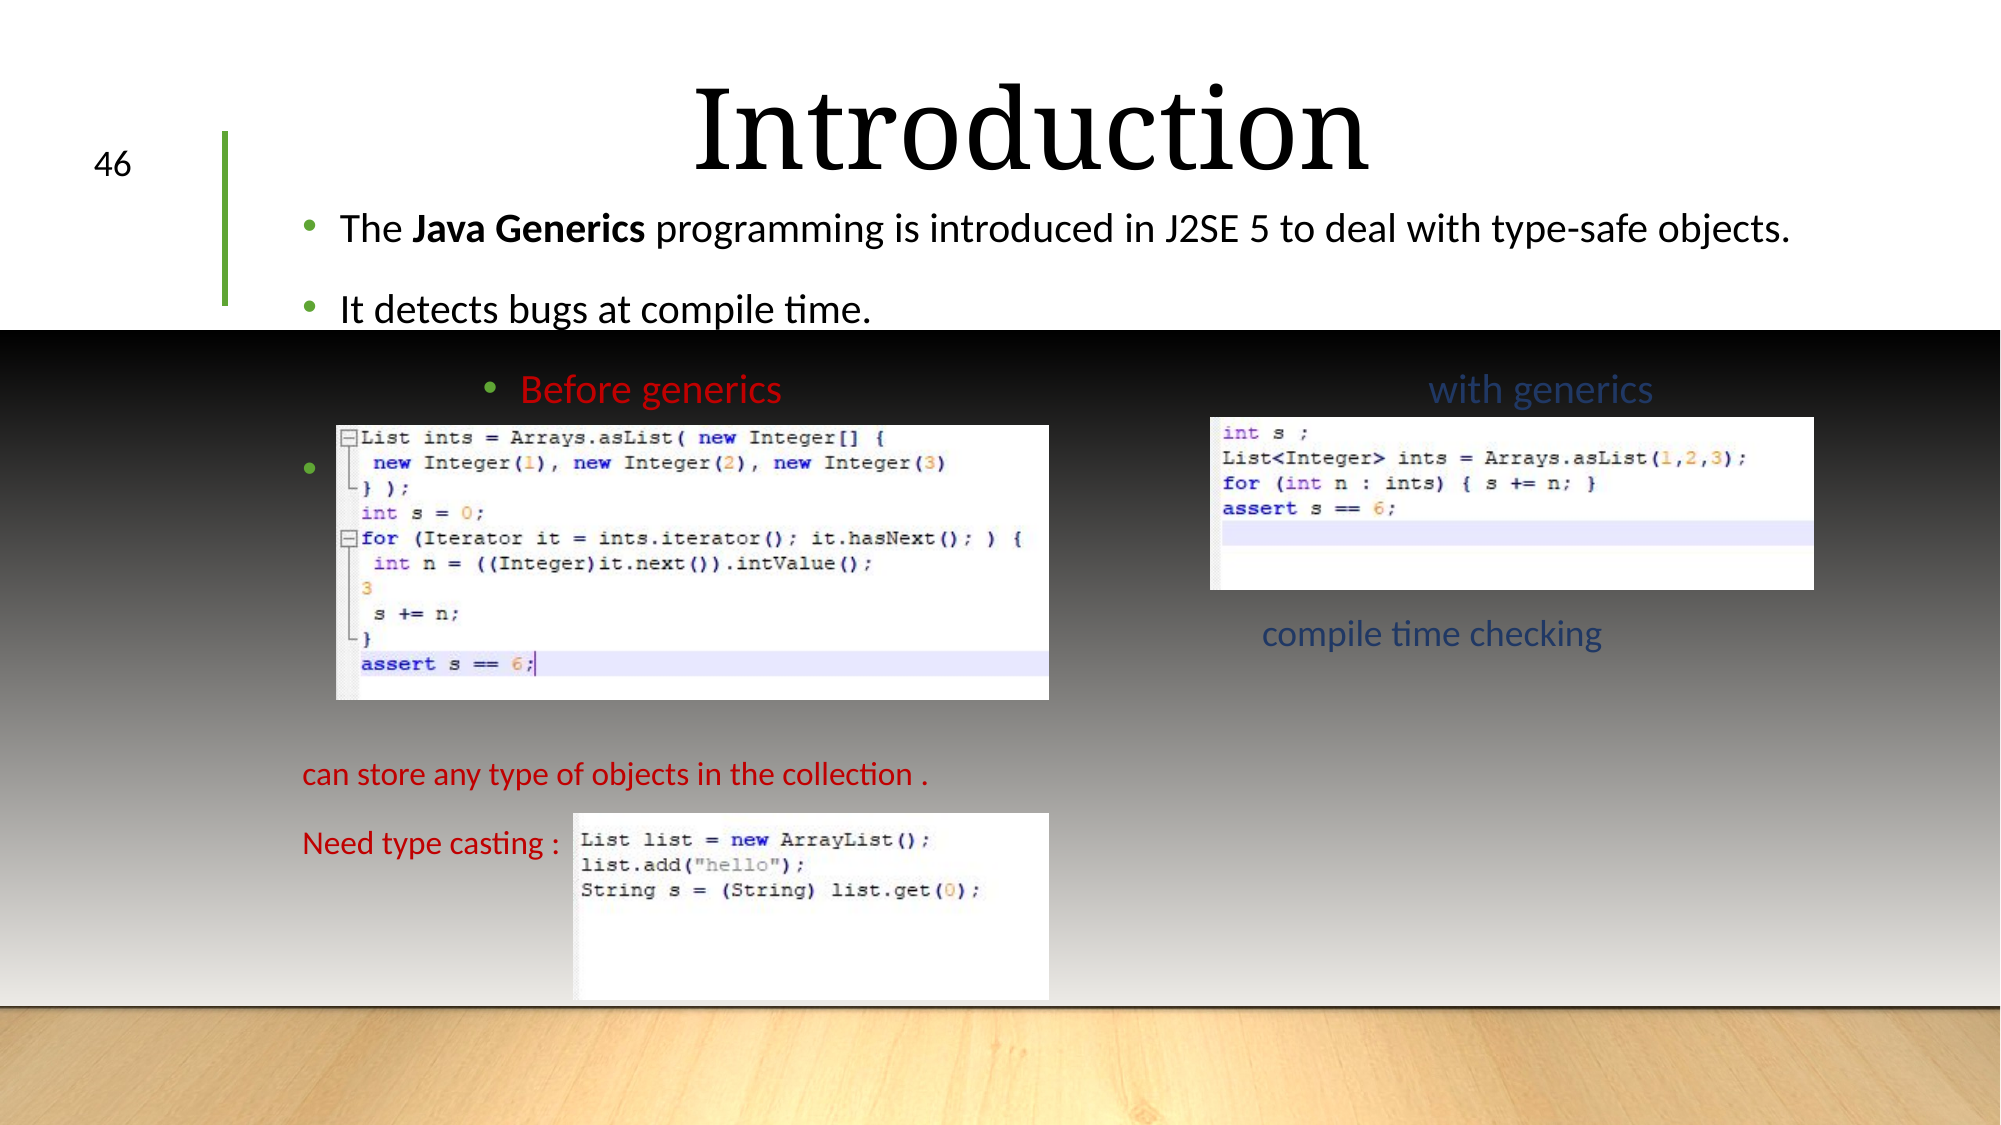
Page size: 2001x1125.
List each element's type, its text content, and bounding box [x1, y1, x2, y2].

list The Java Generics programming is introduced in J2SE 5 to deal with type-safe objects. It detects bugs at compile time. Before generics with generics compile time checking can store any type of objects in the collection . Need type casting : [287, 182, 1850, 1037]
text_box [78, 131, 212, 214]
picture [1210, 417, 1814, 590]
title Introduction [251, 29, 1814, 202]
picture [336, 425, 1049, 700]
picture [573, 813, 1049, 1000]
